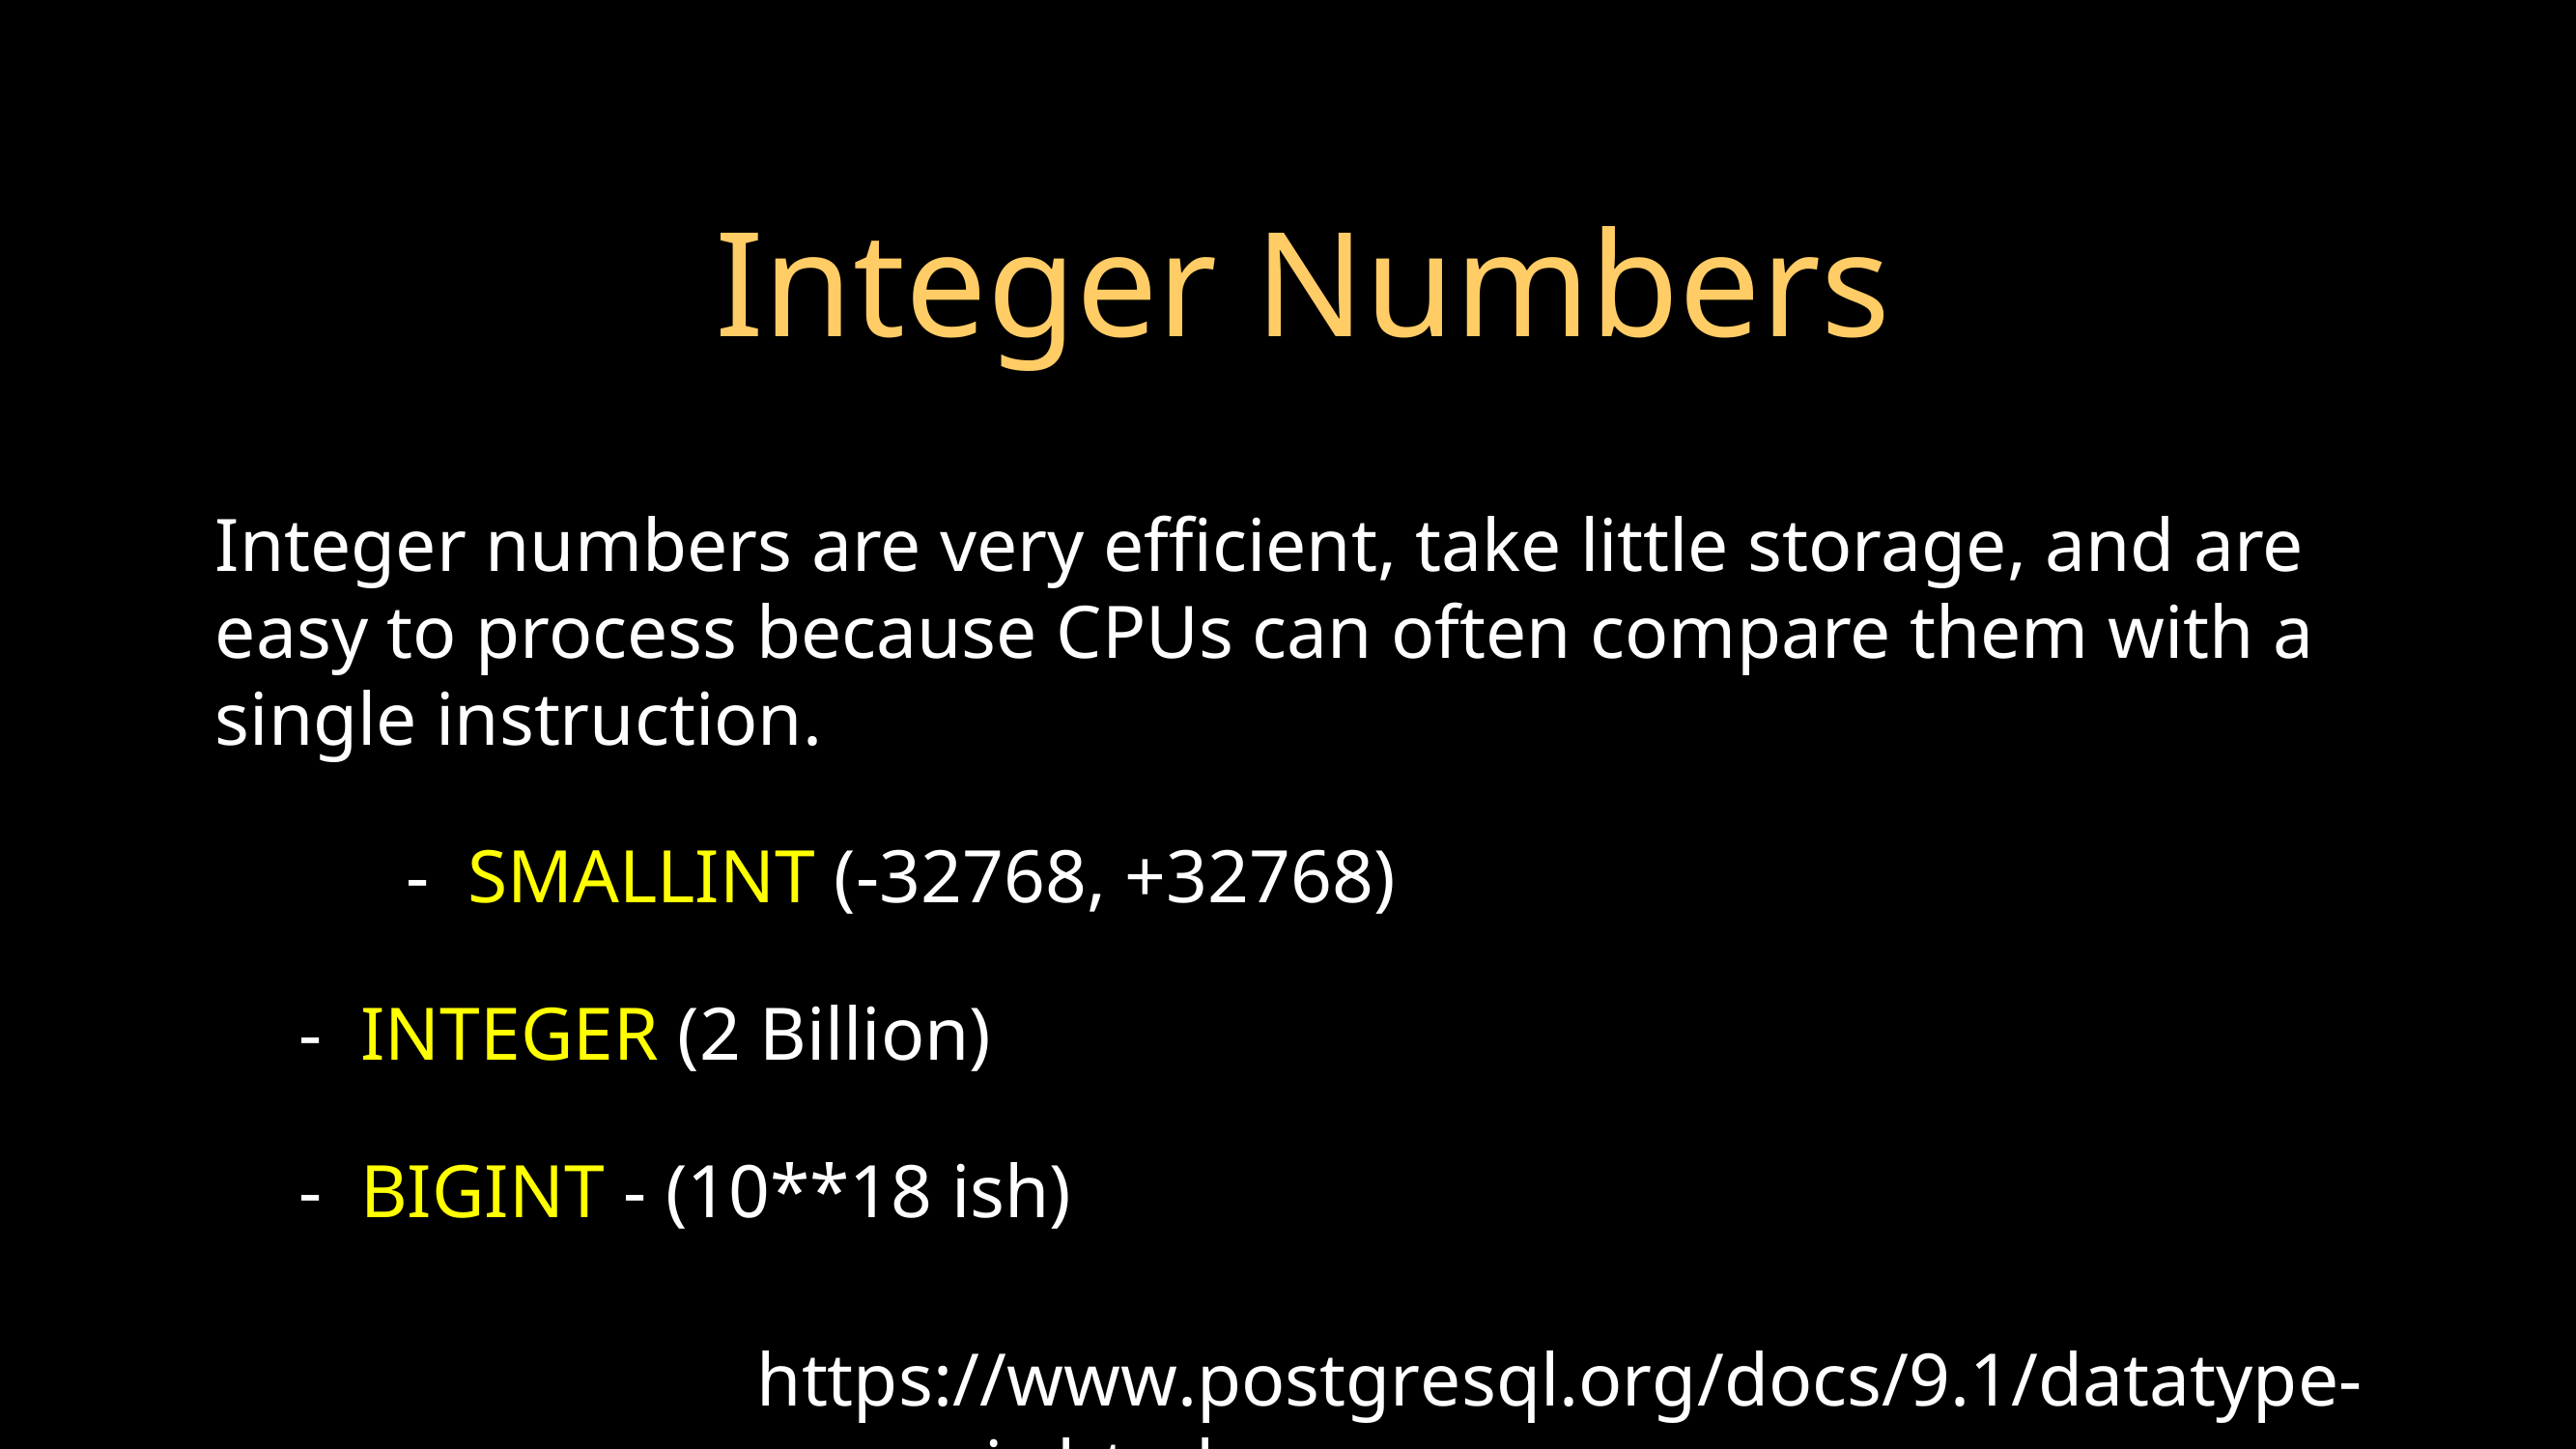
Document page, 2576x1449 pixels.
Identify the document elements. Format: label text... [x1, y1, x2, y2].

title Integer Numbers [165, 96, 2442, 462]
text_box https://www.postgresql.org/docs/9.1/datatype-numeric.html [743, 1325, 2576, 1449]
list Integer numbers are very efficient, take little storage, and are easy to process because CPUs can often compare them with a single instruction. - SMALLINT (-32768, +32768) - INTEGER (2 Billion) - BIGINT - (10**18 ish) [175, 404, 2468, 1326]
